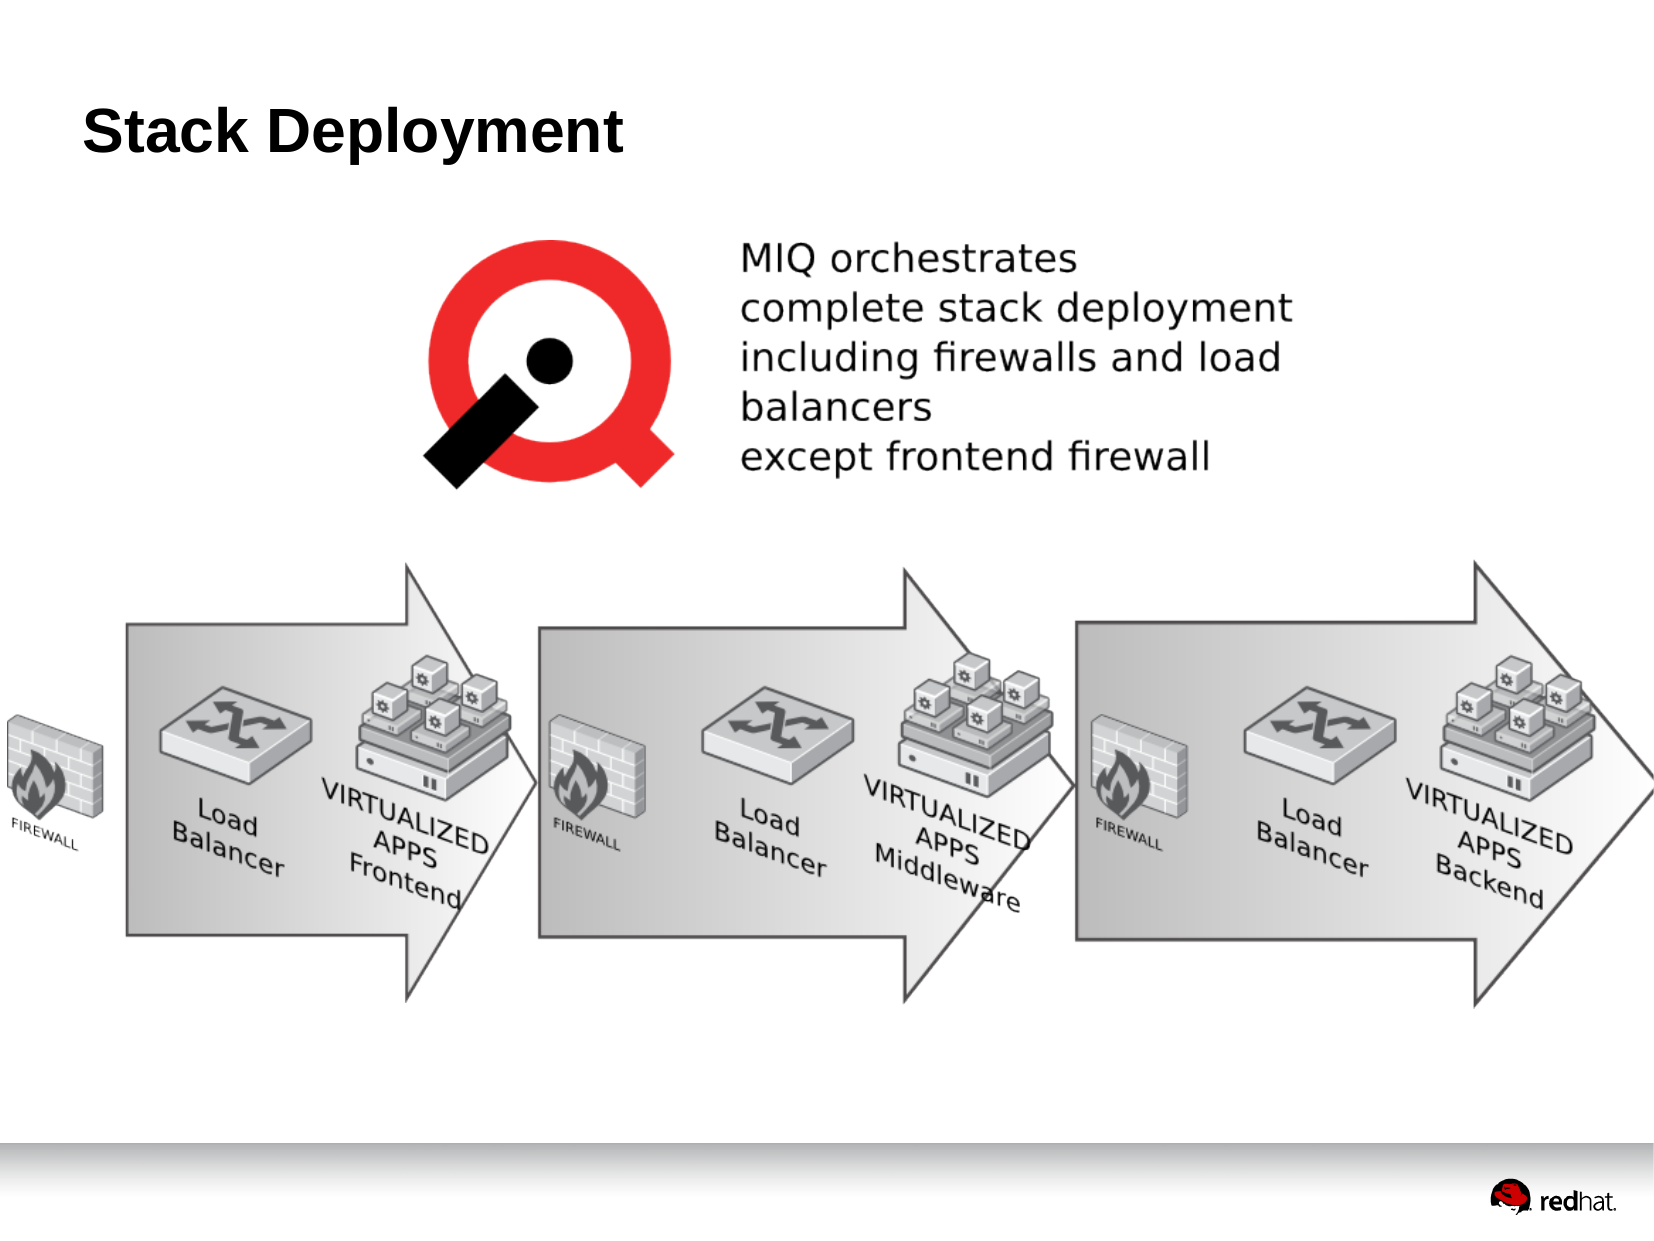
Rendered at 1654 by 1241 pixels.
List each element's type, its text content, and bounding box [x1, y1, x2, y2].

picture [7, 240, 1654, 1009]
picture [0, 1143, 1654, 1241]
title Stack Deployment [82, 37, 1571, 225]
